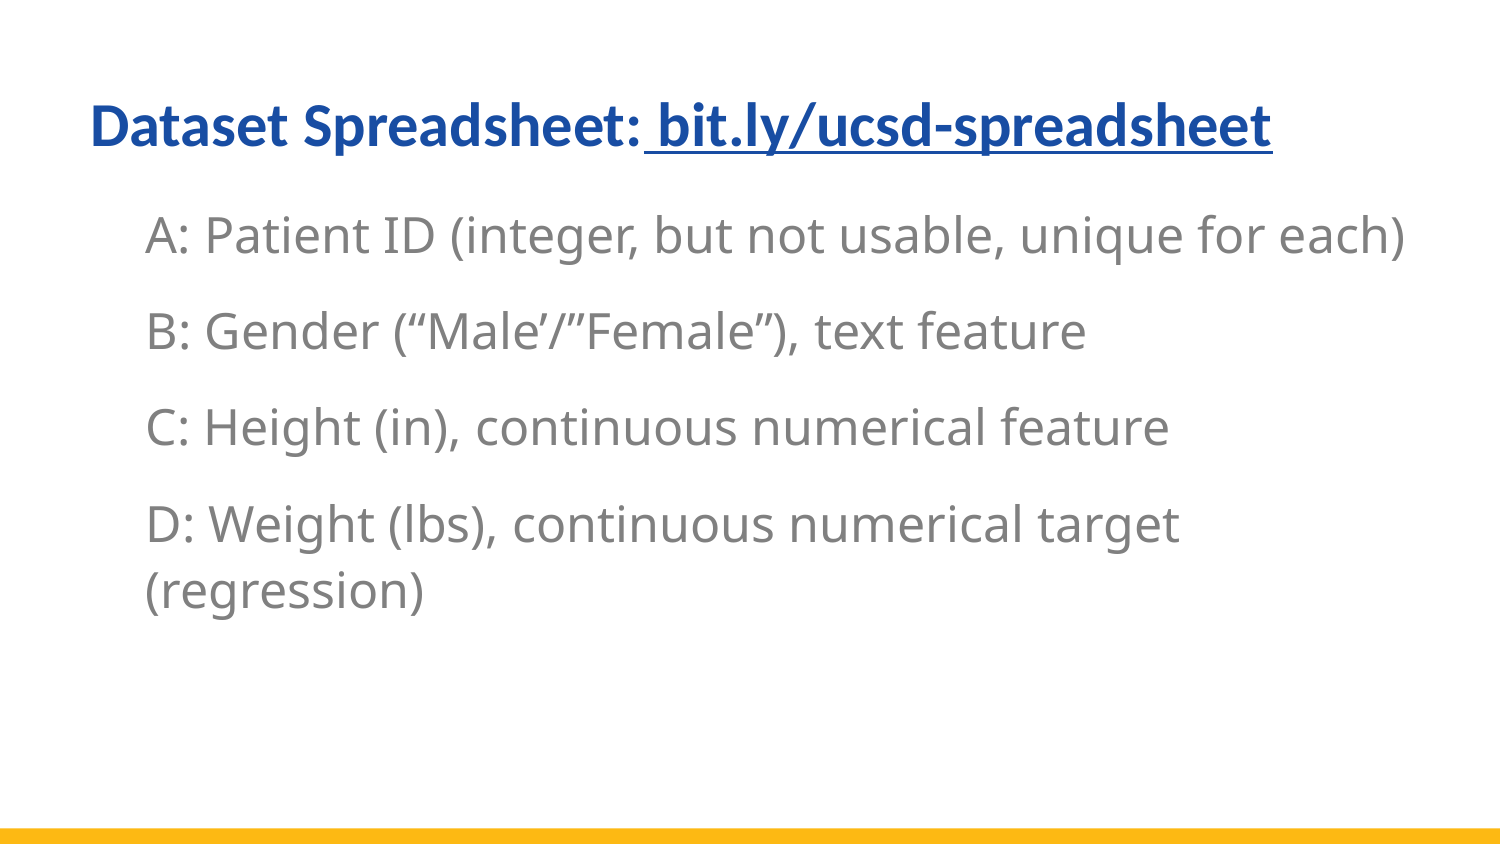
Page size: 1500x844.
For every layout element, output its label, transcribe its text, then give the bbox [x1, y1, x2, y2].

list A: Patient ID (integer, but not usable, unique for each) B: Gender (“Male’/”Female”), text feature C: Height (in), continuous numerical feature D: Weight (lbs), continuous numerical target (regression) [75, 196, 1425, 687]
title Dataset Spreadsheet: bit.ly/ucsd-spreadsheet [75, 0, 1425, 196]
